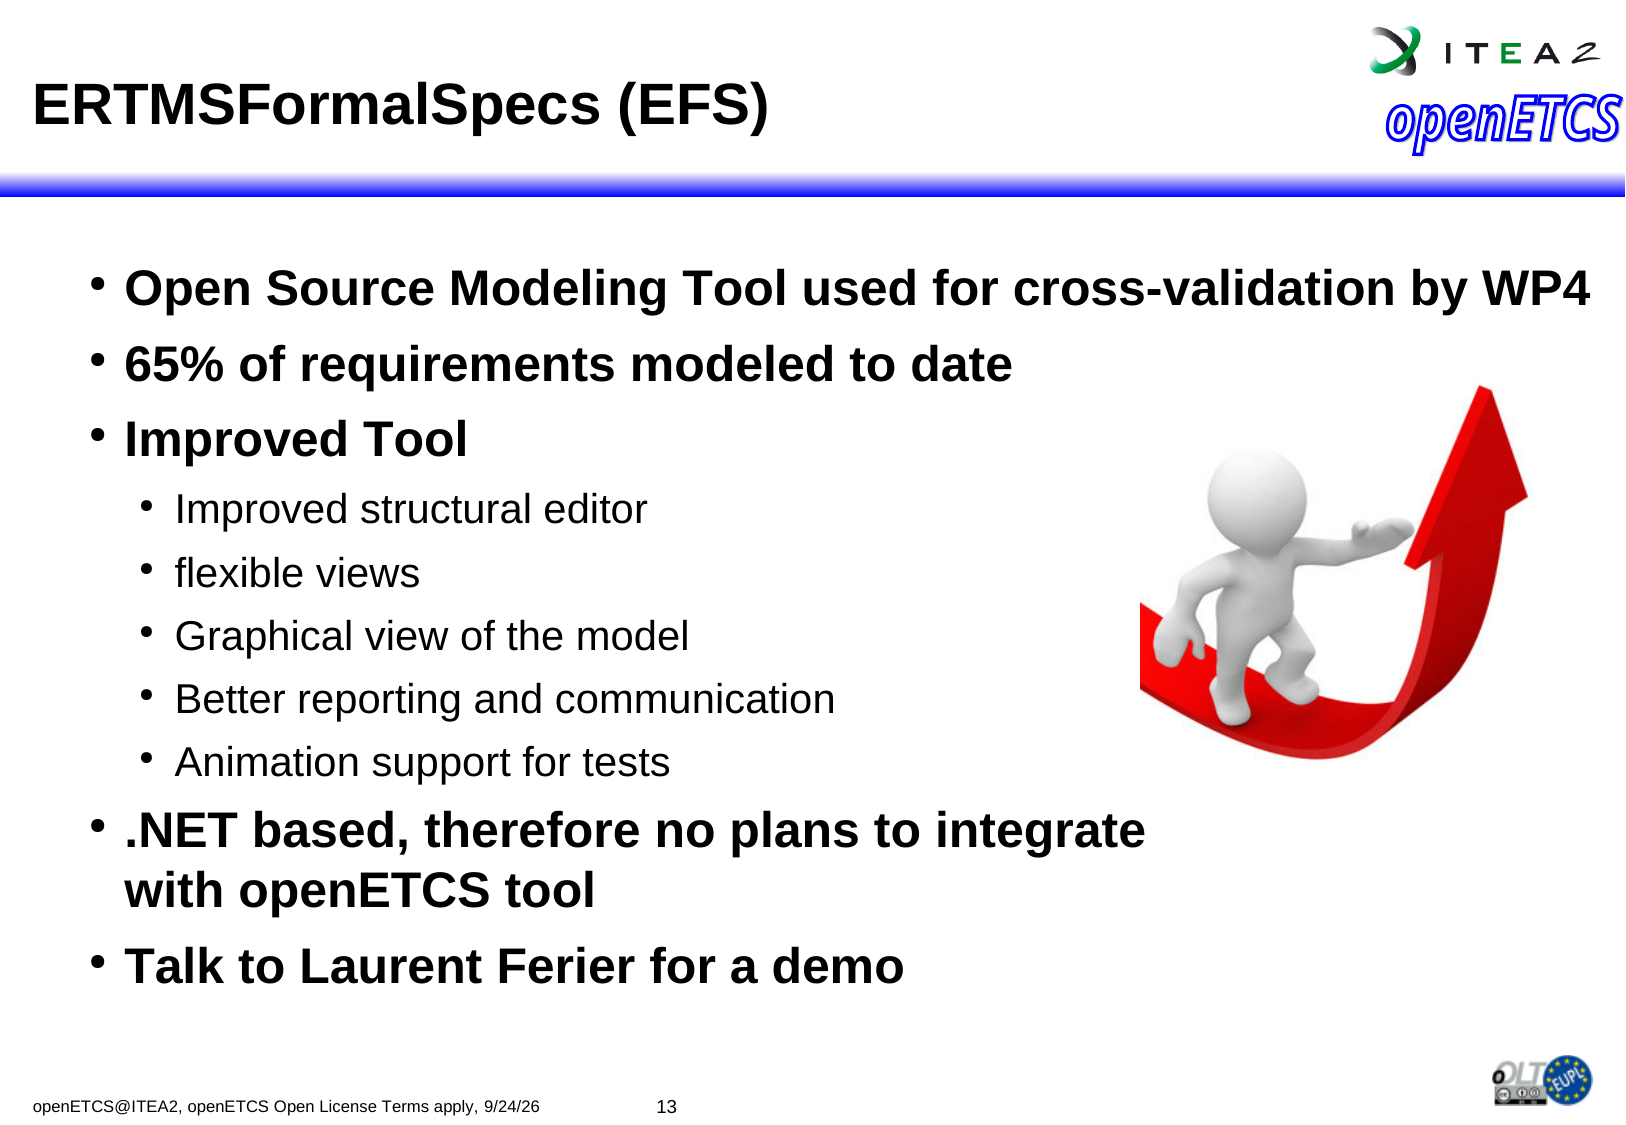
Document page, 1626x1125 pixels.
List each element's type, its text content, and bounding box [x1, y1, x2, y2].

picture [1140, 344, 1589, 794]
picture [1348, 26, 1626, 76]
list Open Source Modeling Tool used for cross-validation by WP4 65% of requirements modeled to date Improved Tool Improved structural editor flexible views Graphical view of the model Better reporting and communication Animation support for tests .NET based, therefore no plans to integrate with openETCS tool Talk to Laurent Ferier for a demo [32, 255, 1593, 1036]
picture [1492, 1055, 1593, 1106]
title ERTMSFormalSpecs (EFS) [32, 66, 1356, 173]
